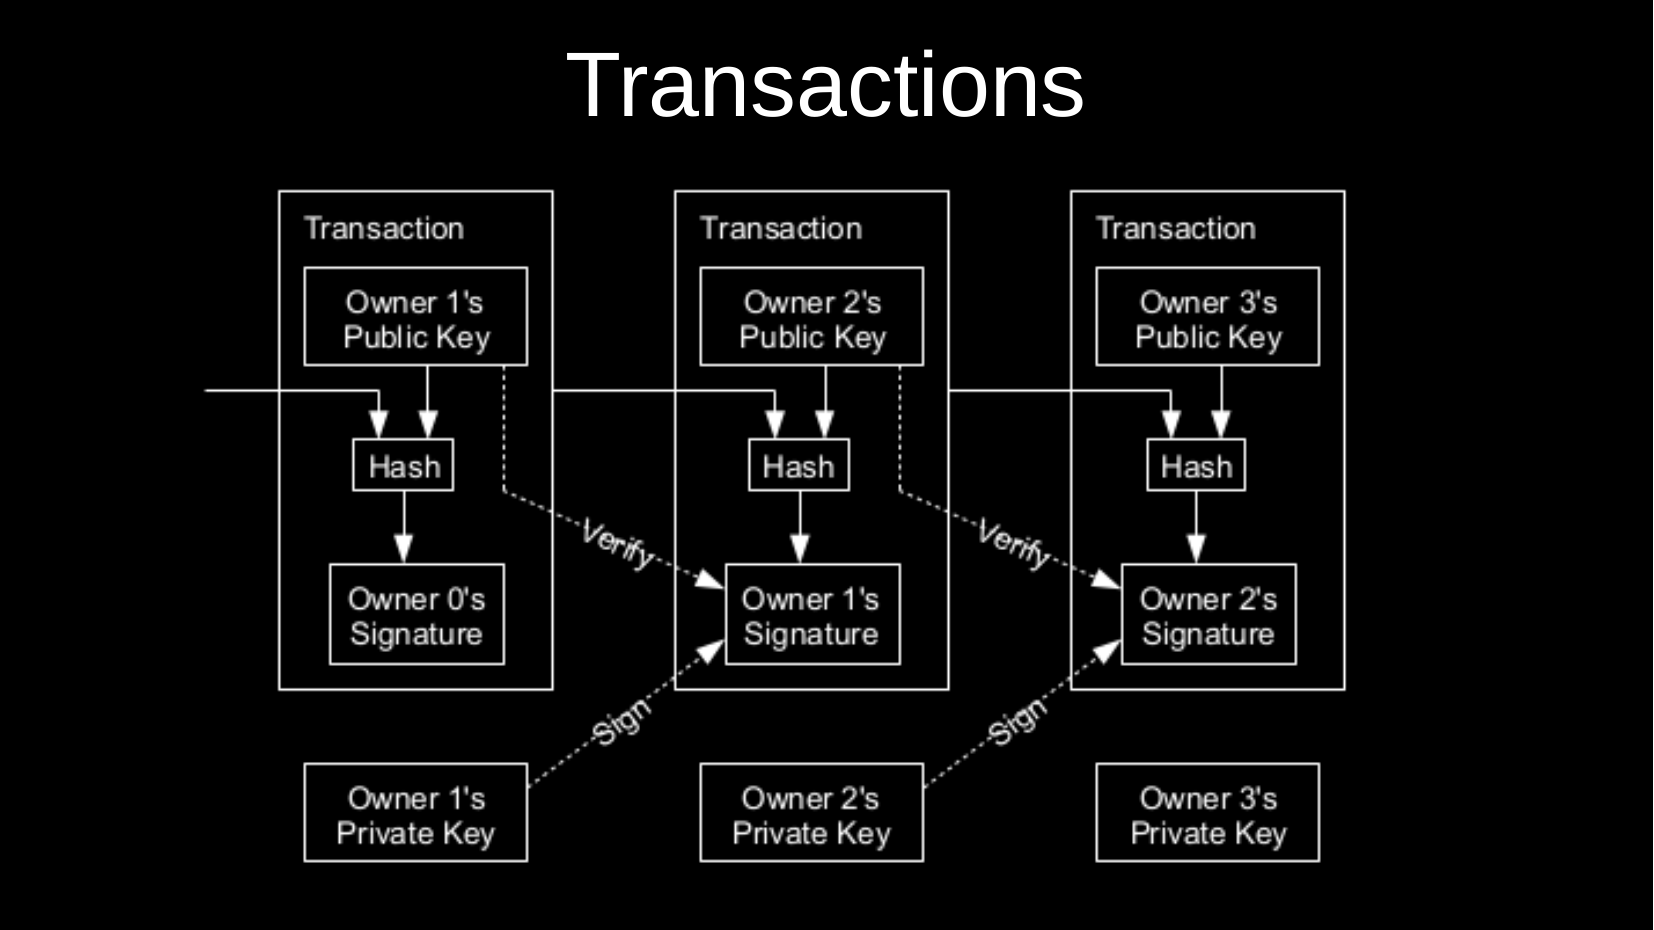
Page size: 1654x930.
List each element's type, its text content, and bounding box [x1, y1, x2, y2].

title Transactions [82, 7, 1571, 163]
picture [163, 163, 1476, 907]
